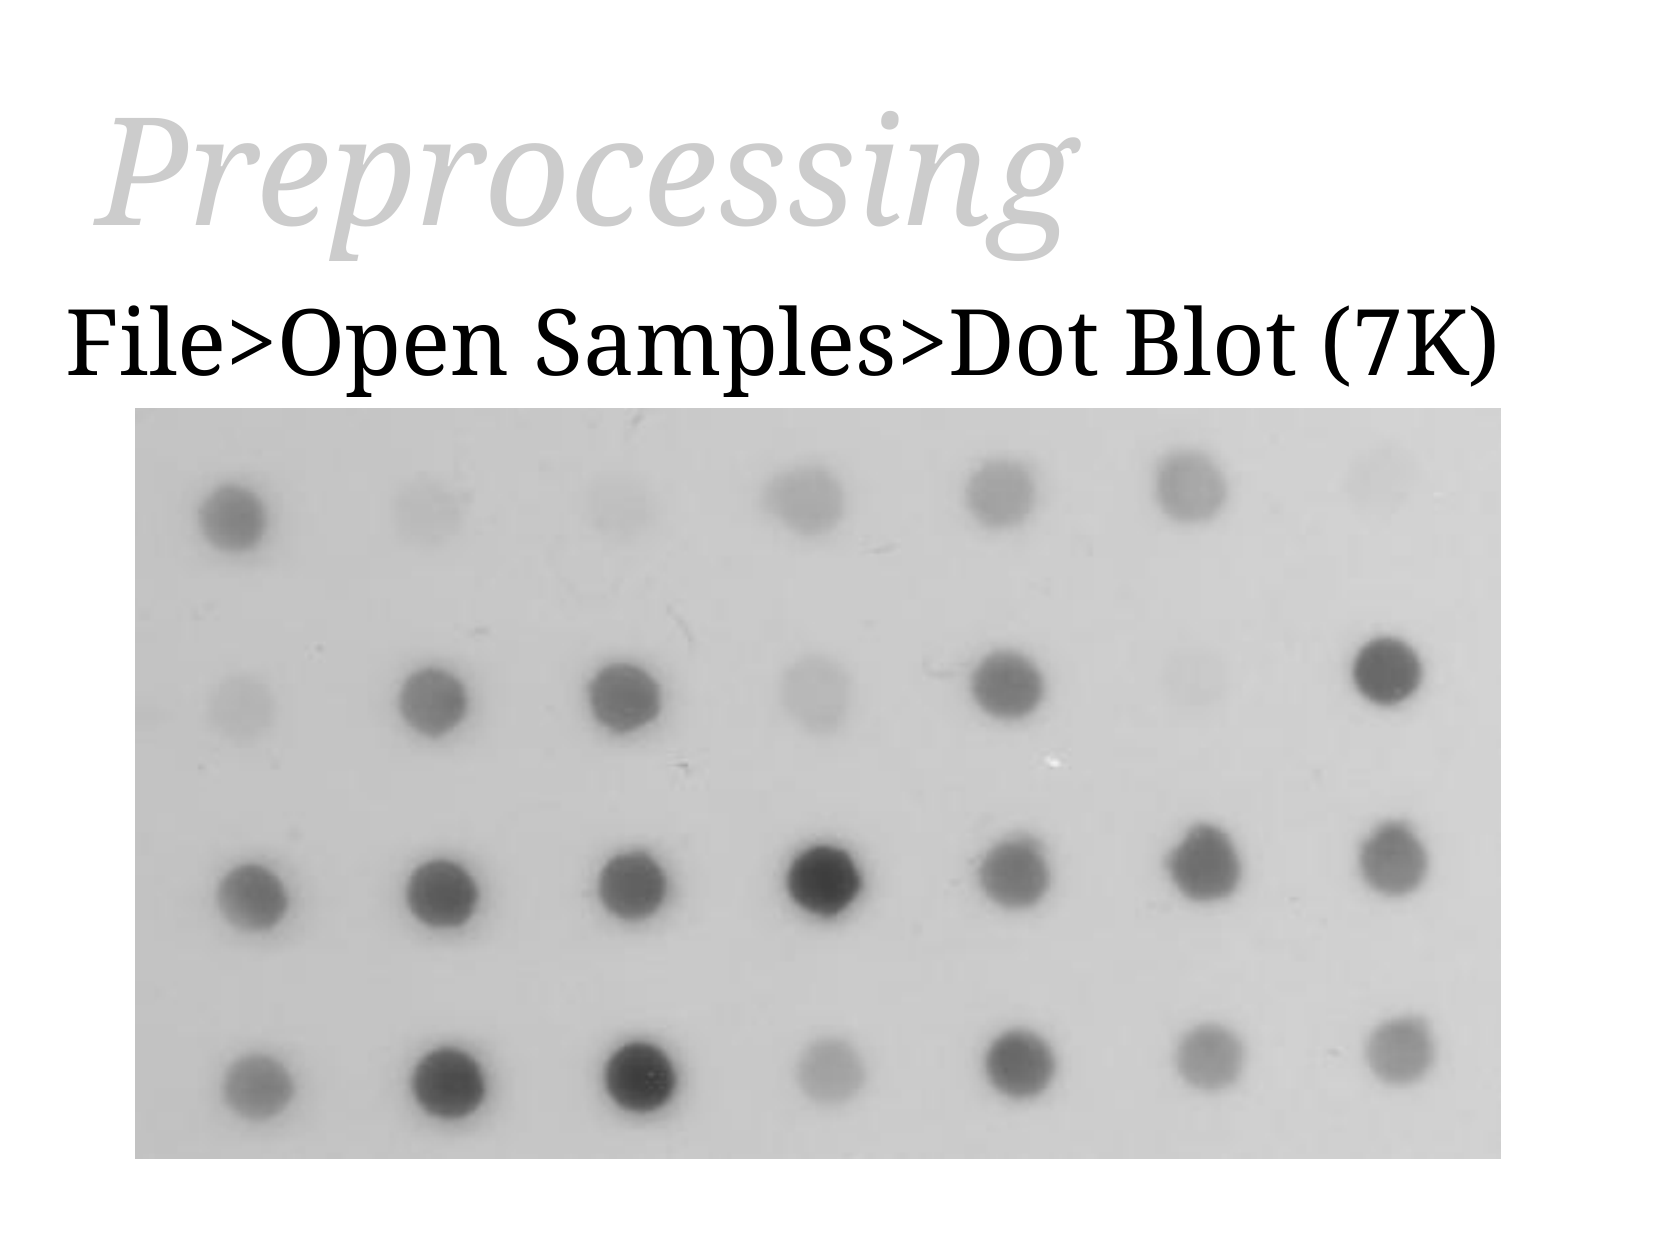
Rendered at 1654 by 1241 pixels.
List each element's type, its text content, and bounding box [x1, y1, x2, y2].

text_box Preprocessing [81, 57, 1654, 239]
text_box File>Open Samples>Dot Blot (7K) [50, 270, 1626, 387]
picture [135, 408, 1501, 1159]
